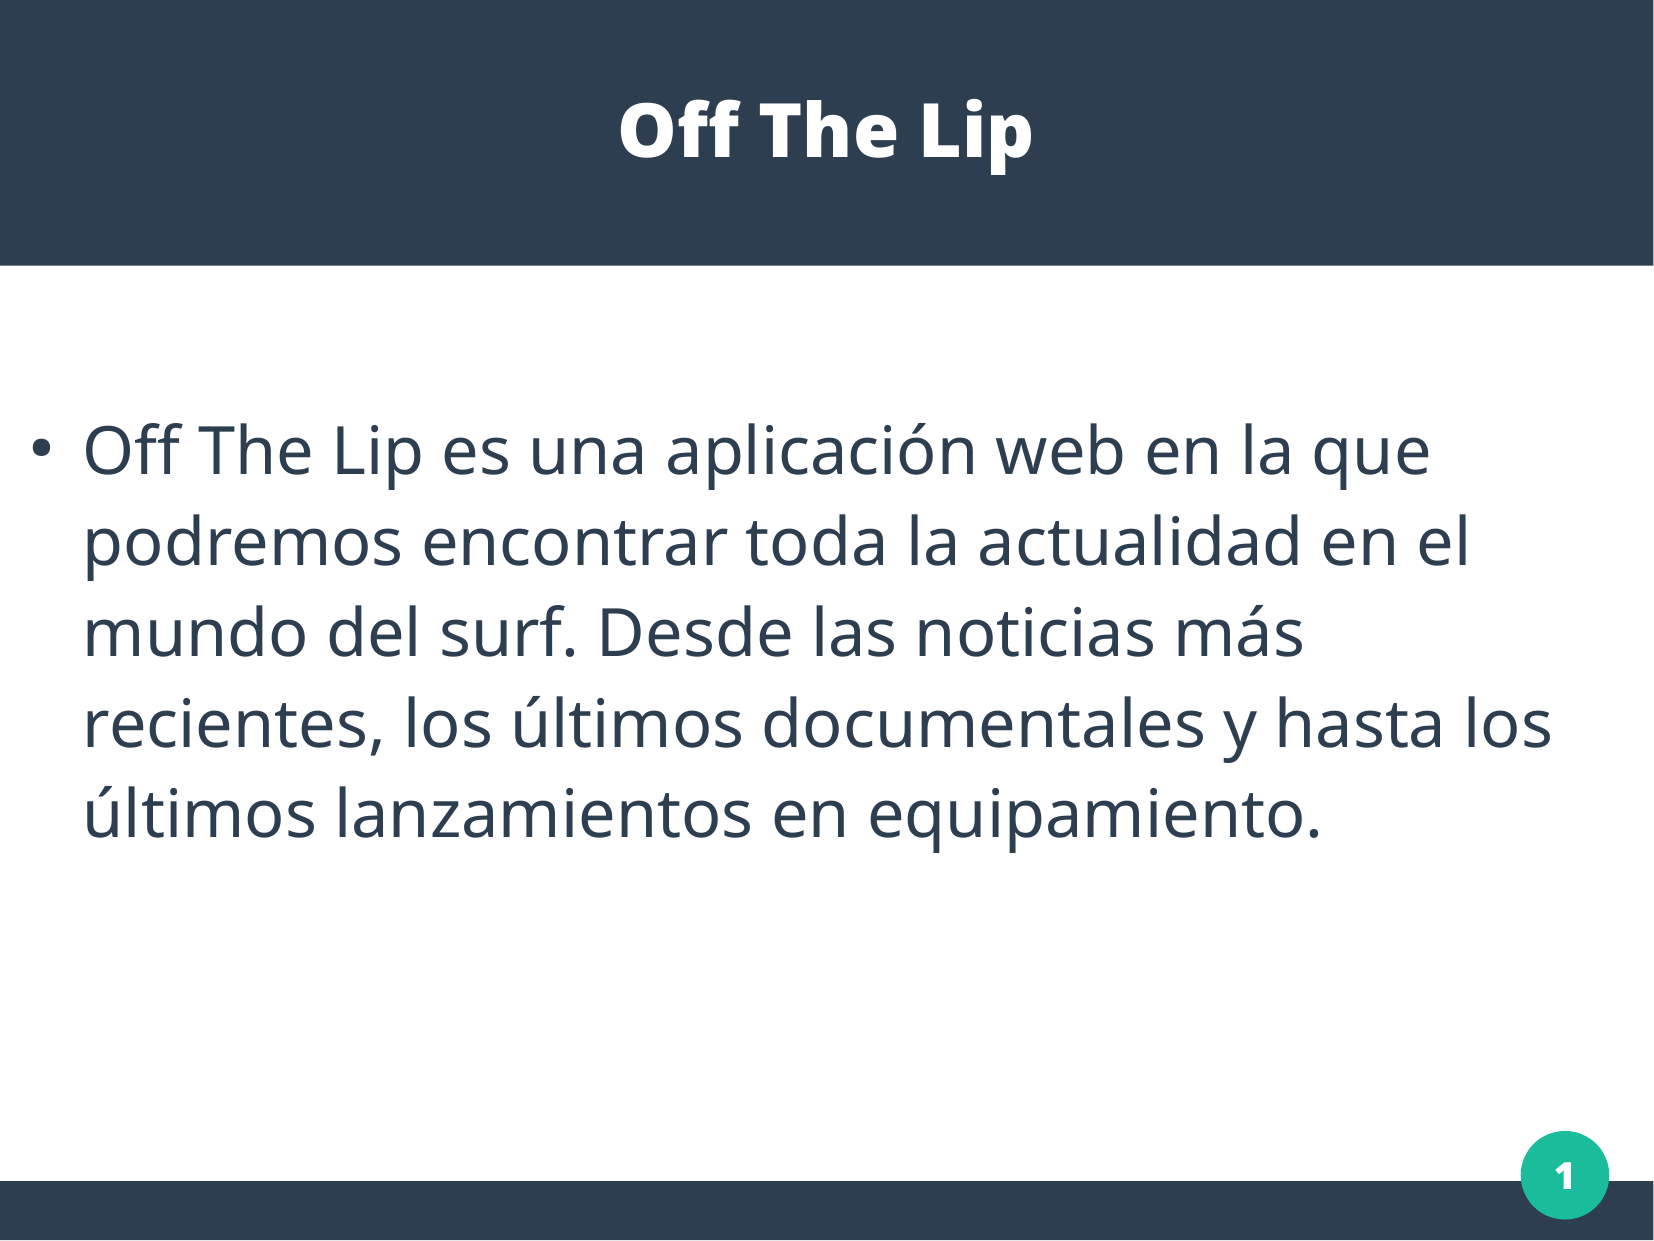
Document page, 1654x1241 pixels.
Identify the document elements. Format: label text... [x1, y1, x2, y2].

title Off The Lip [129, 49, 1524, 207]
list Off The Lip es una aplicación web en la que podremos encontrar toda la actualidad en el mundo del surf. Desde las noticias más recientes, los últimos documentales y hasta los últimos lanzamientos en equipamiento. [11, 283, 1619, 1134]
